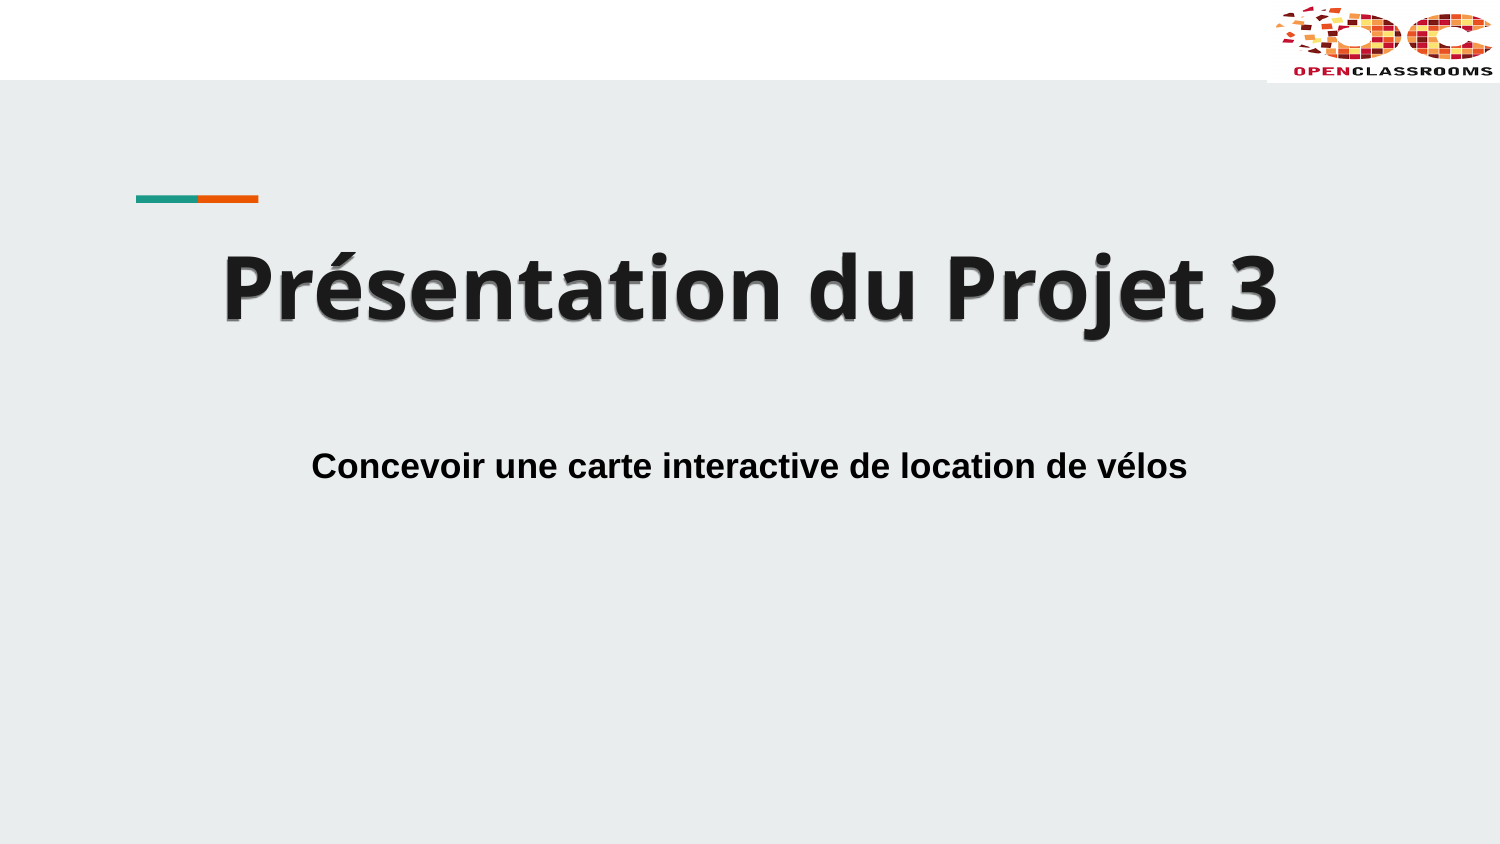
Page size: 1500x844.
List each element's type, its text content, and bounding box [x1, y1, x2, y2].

title Présentation du Projet 3 [119, 216, 1381, 397]
subtitle Concevoir une carte interactive de location de vélos [119, 421, 1381, 511]
picture [1267, 0, 1500, 83]
